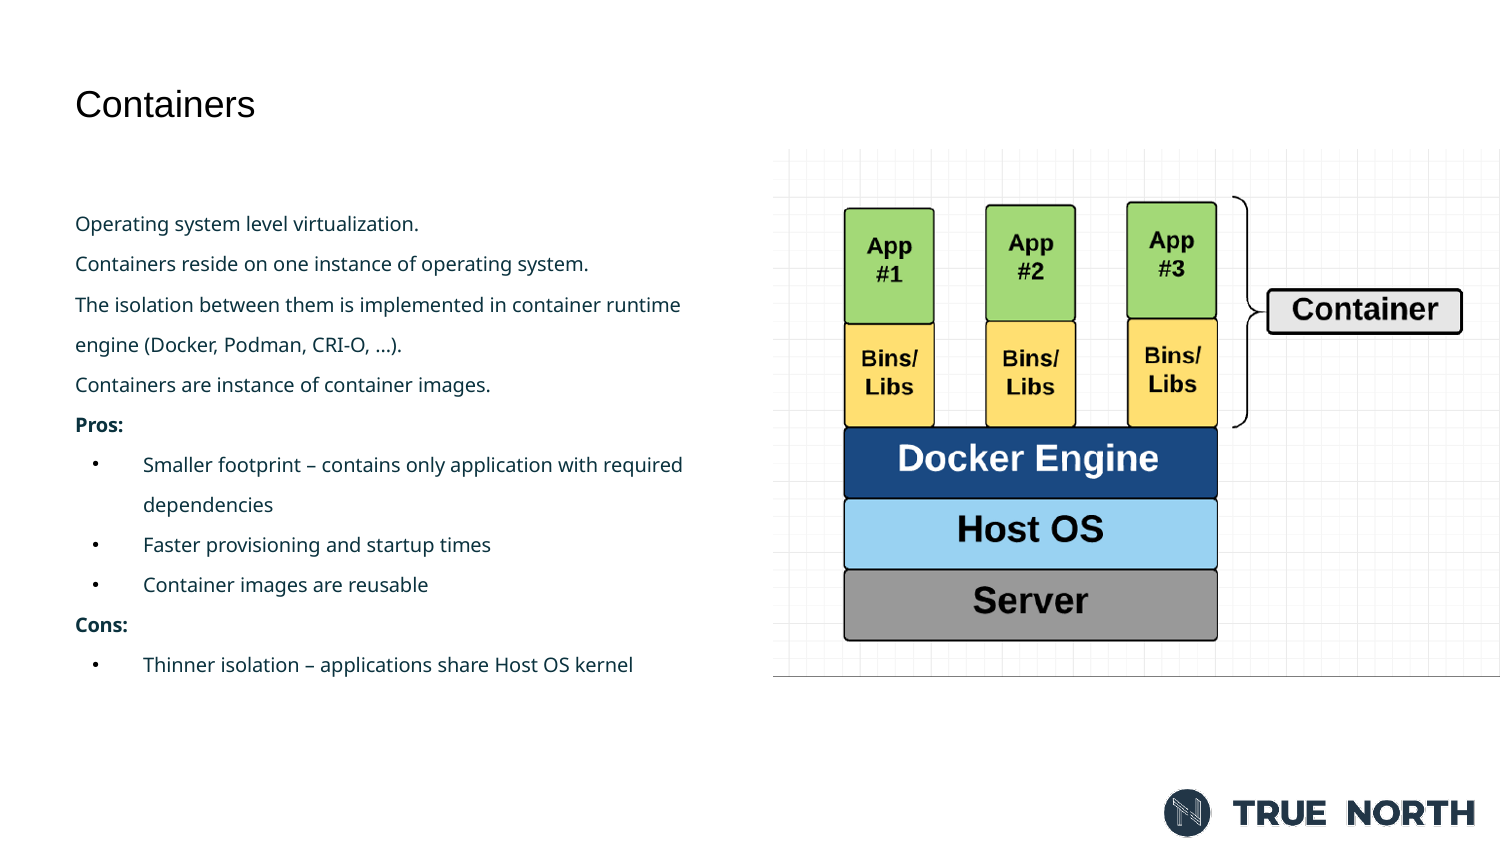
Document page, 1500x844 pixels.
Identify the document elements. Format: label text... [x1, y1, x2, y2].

picture [1162, 787, 1475, 838]
picture [773, 149, 1500, 677]
list Operating system level virtualization. Containers reside on one instance of operating system. The isolation between them is implemented in container runtime engine (Docker, Podman, CRI-O, …). Containers are instance of container images. Pros: Smaller footprint – contains only application with required dependencies Faster provisioning and startup times Container images are reusable Cons: Thinner isolation – applications share Host OS kernel [75, 197, 751, 687]
title Containers [75, 33, 1425, 175]
